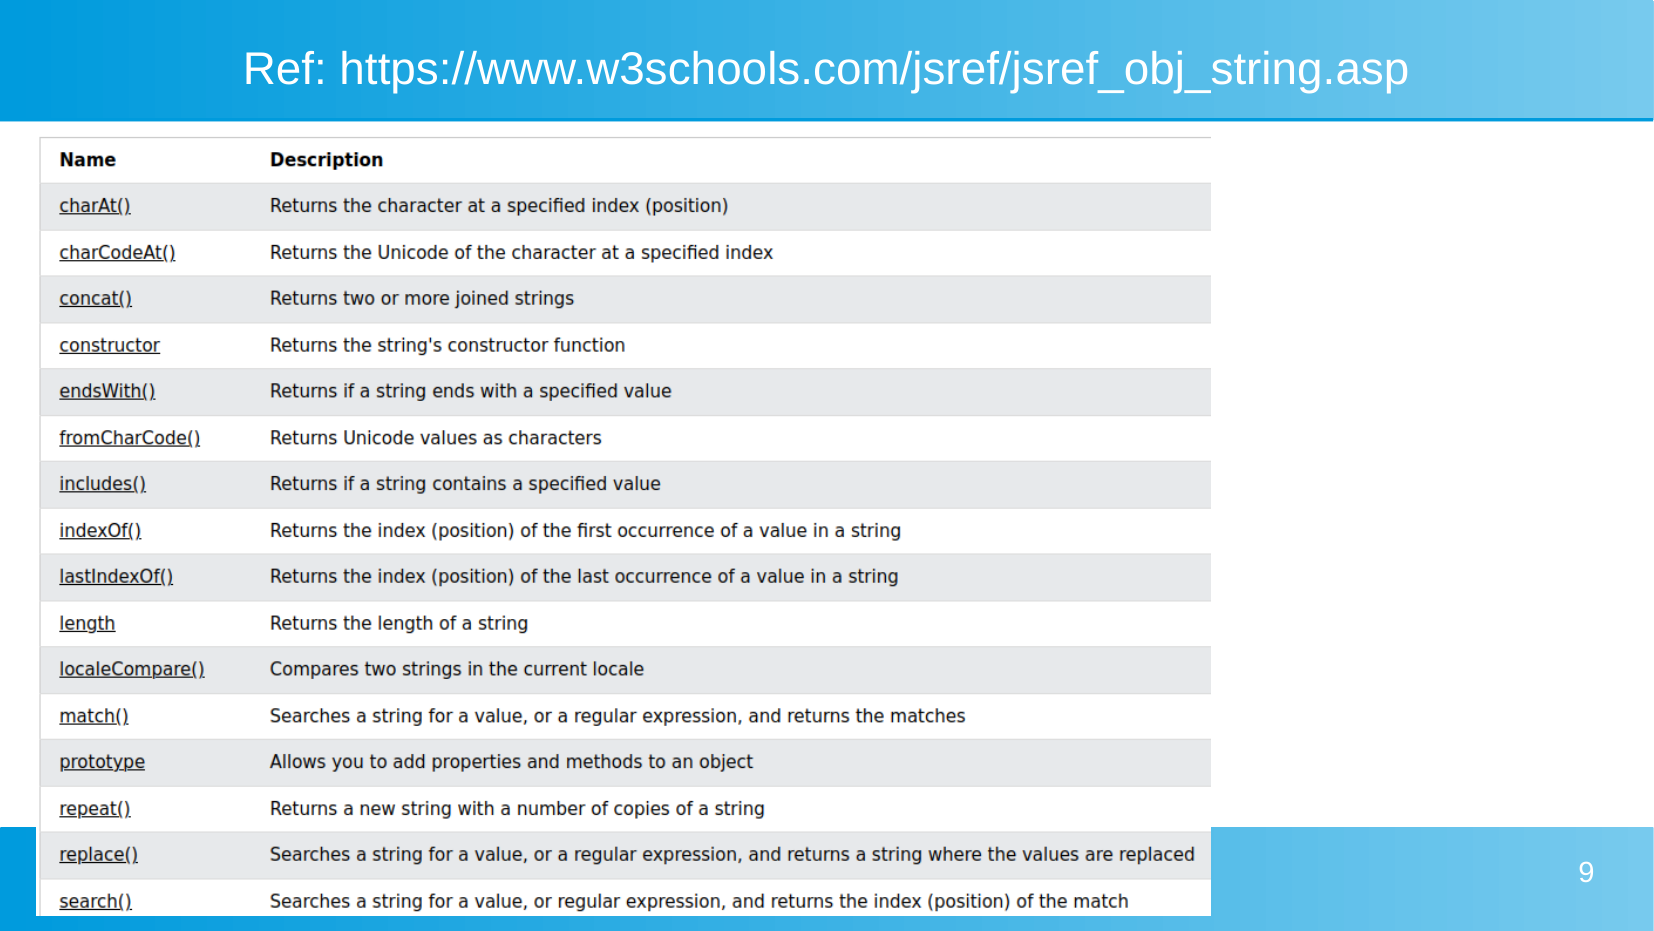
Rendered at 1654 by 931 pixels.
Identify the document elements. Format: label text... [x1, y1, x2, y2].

picture [36, 130, 1211, 916]
title Ref: https://www.w3schools.com/jsref/jsref_obj_string.asp [59, 29, 1595, 108]
